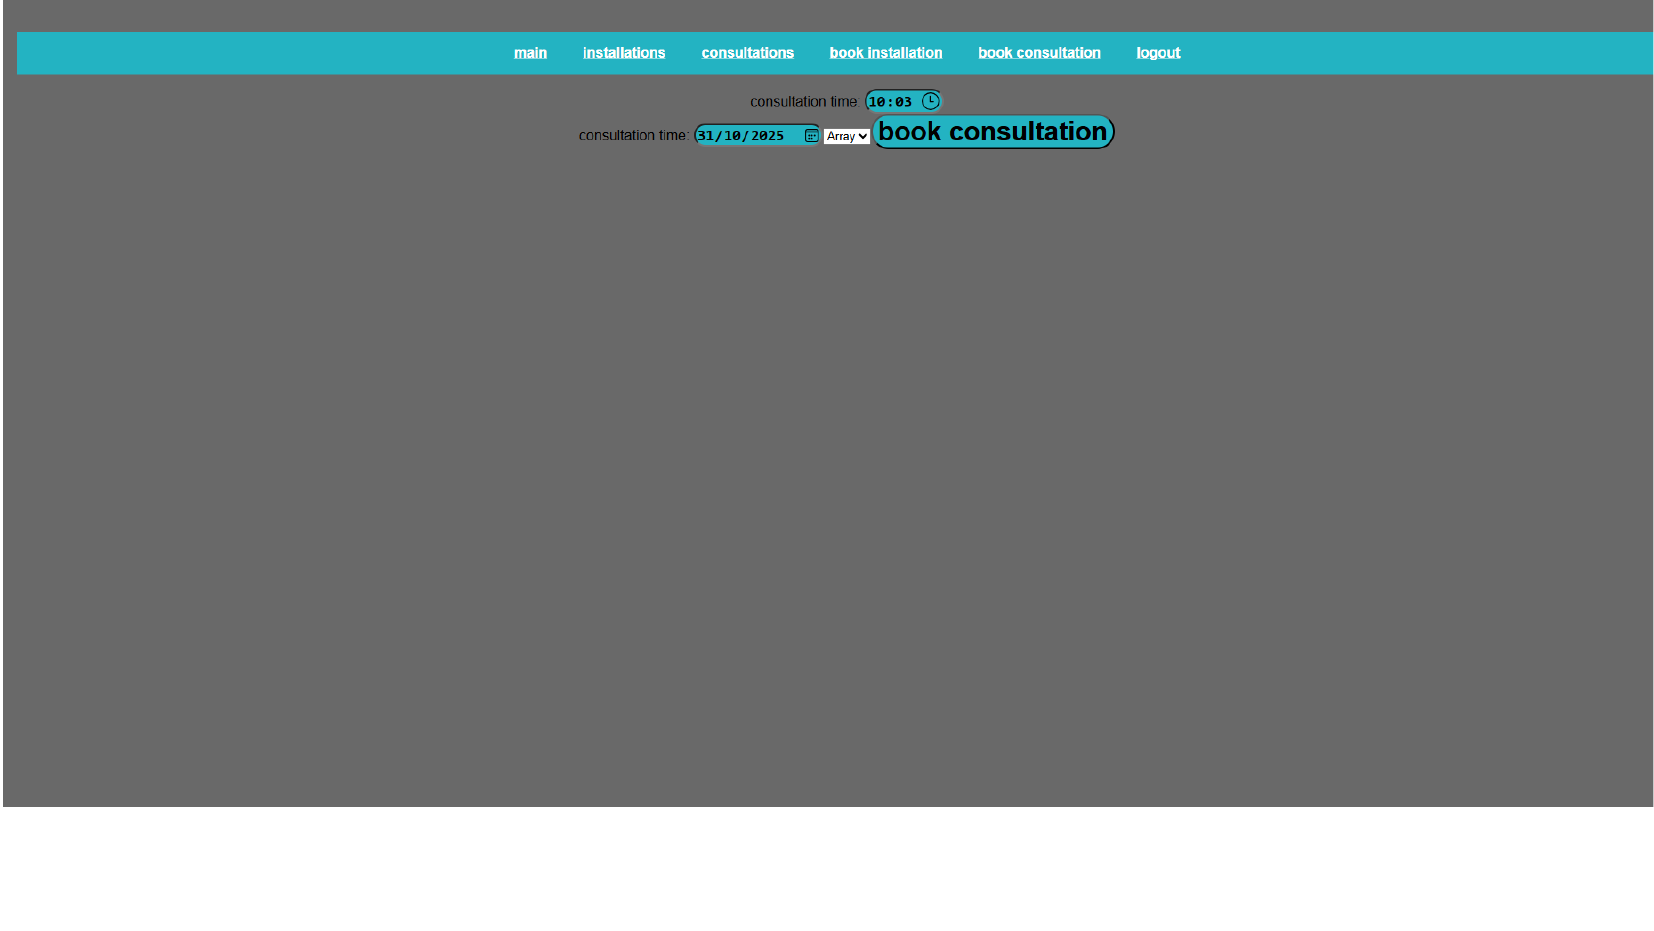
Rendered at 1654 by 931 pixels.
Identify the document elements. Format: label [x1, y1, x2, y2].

picture [3, 0, 1654, 807]
